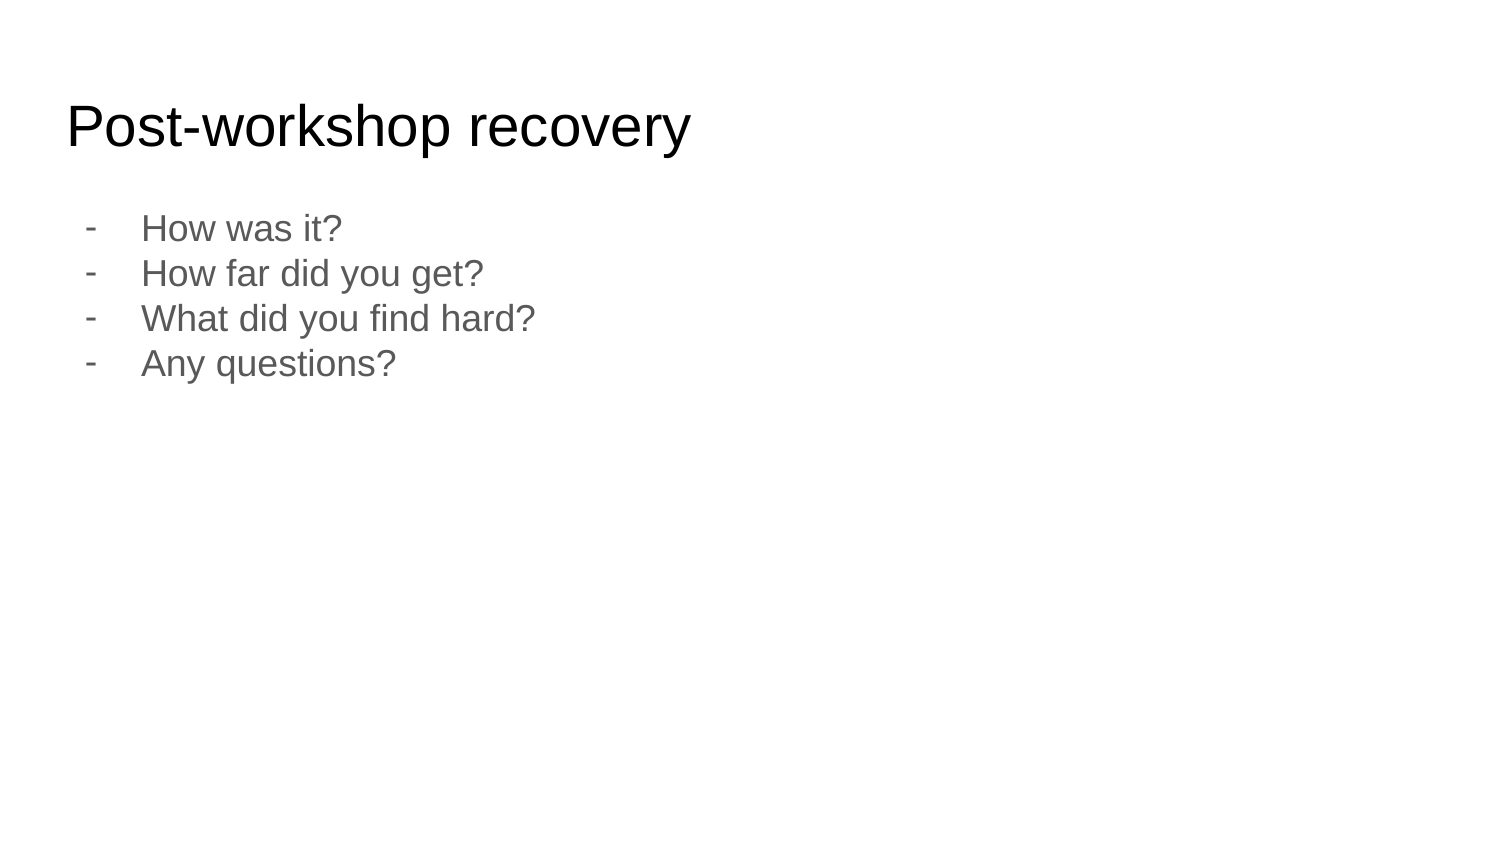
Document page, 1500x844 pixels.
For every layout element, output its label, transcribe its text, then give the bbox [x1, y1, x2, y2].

title Post-workshop recovery [51, 72, 1449, 167]
list How was it? How far did you get? What did you find hard? Any questions? [51, 189, 1449, 750]
